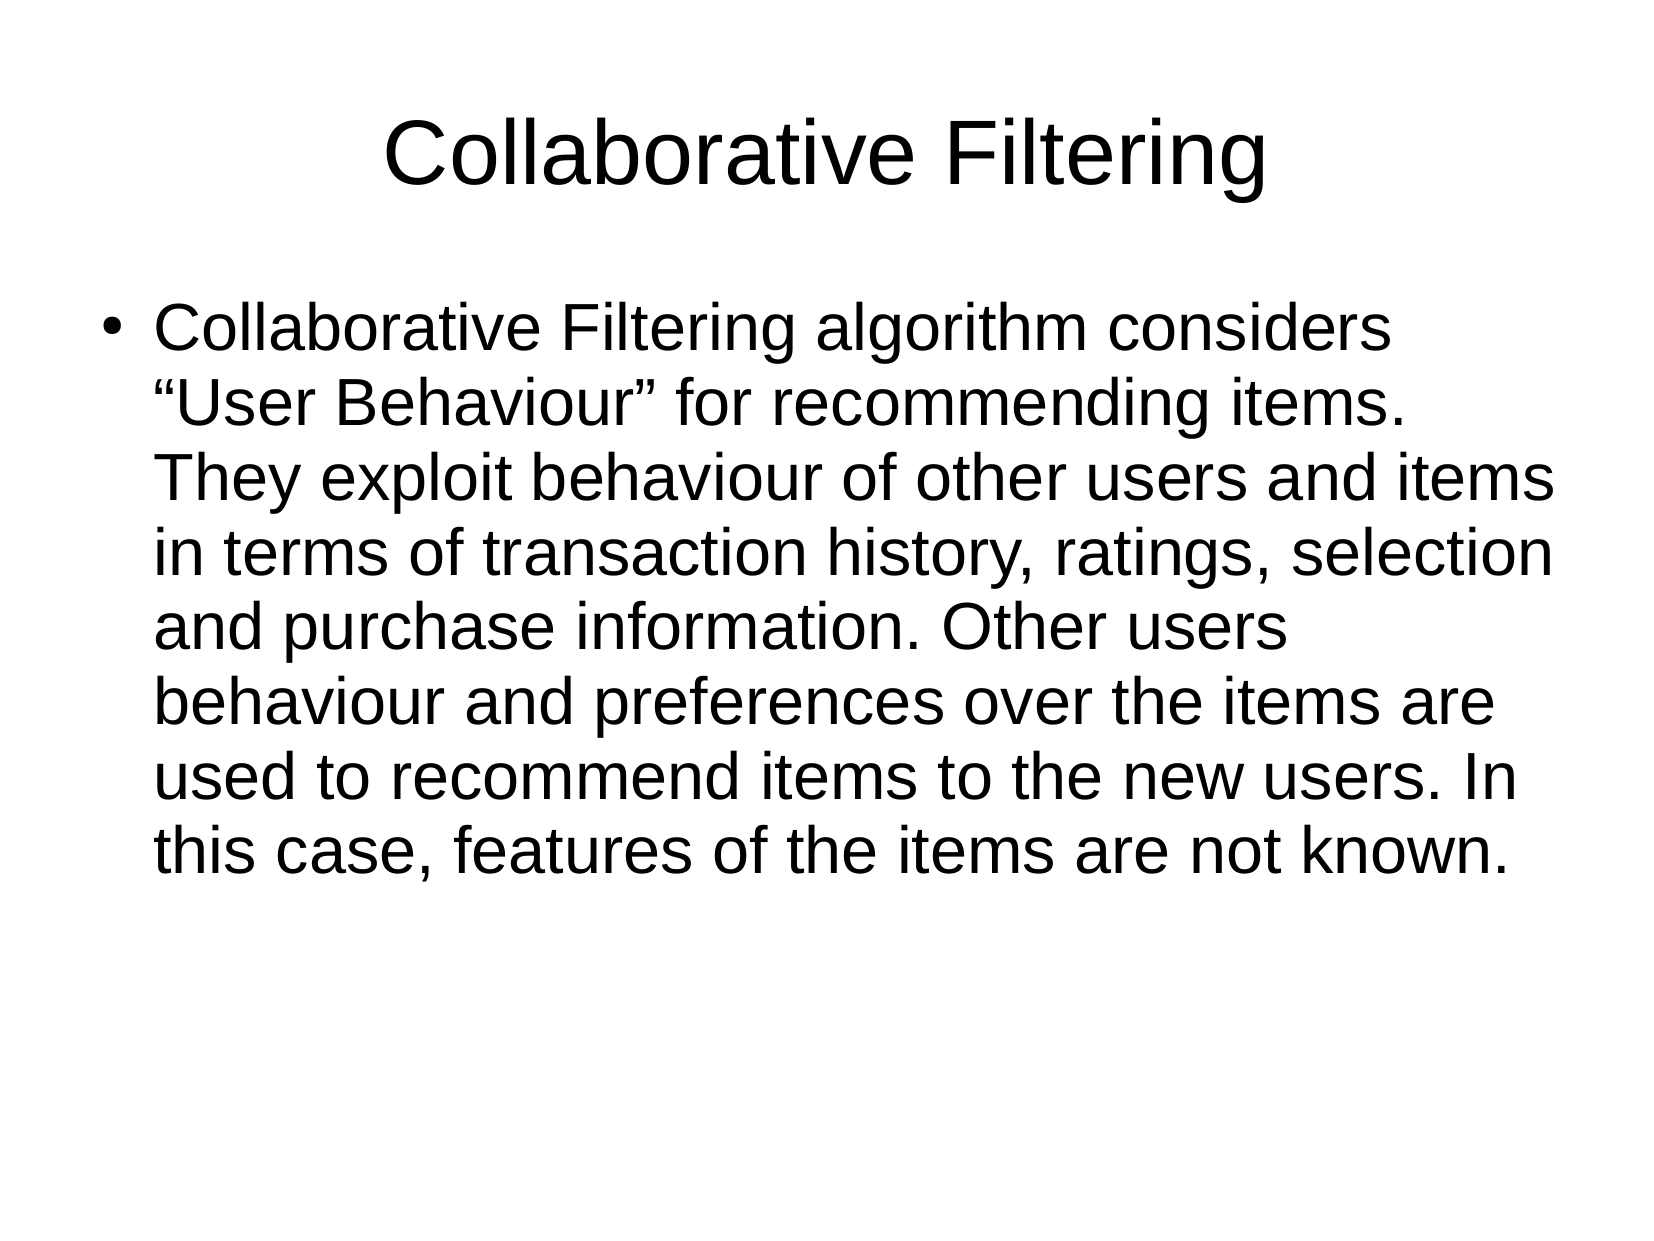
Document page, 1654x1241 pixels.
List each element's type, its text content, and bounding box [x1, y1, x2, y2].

list Collaborative Filtering algorithm considers “User Behaviour” for recommending items. They exploit behaviour of other users and items in terms of transaction history, ratings, selection and purchase information. Other users behaviour and preferences over the items are used to recommend items to the new users. In this case, features of the items are not known. [82, 290, 1571, 1010]
title Collaborative Filtering [82, 49, 1571, 257]
